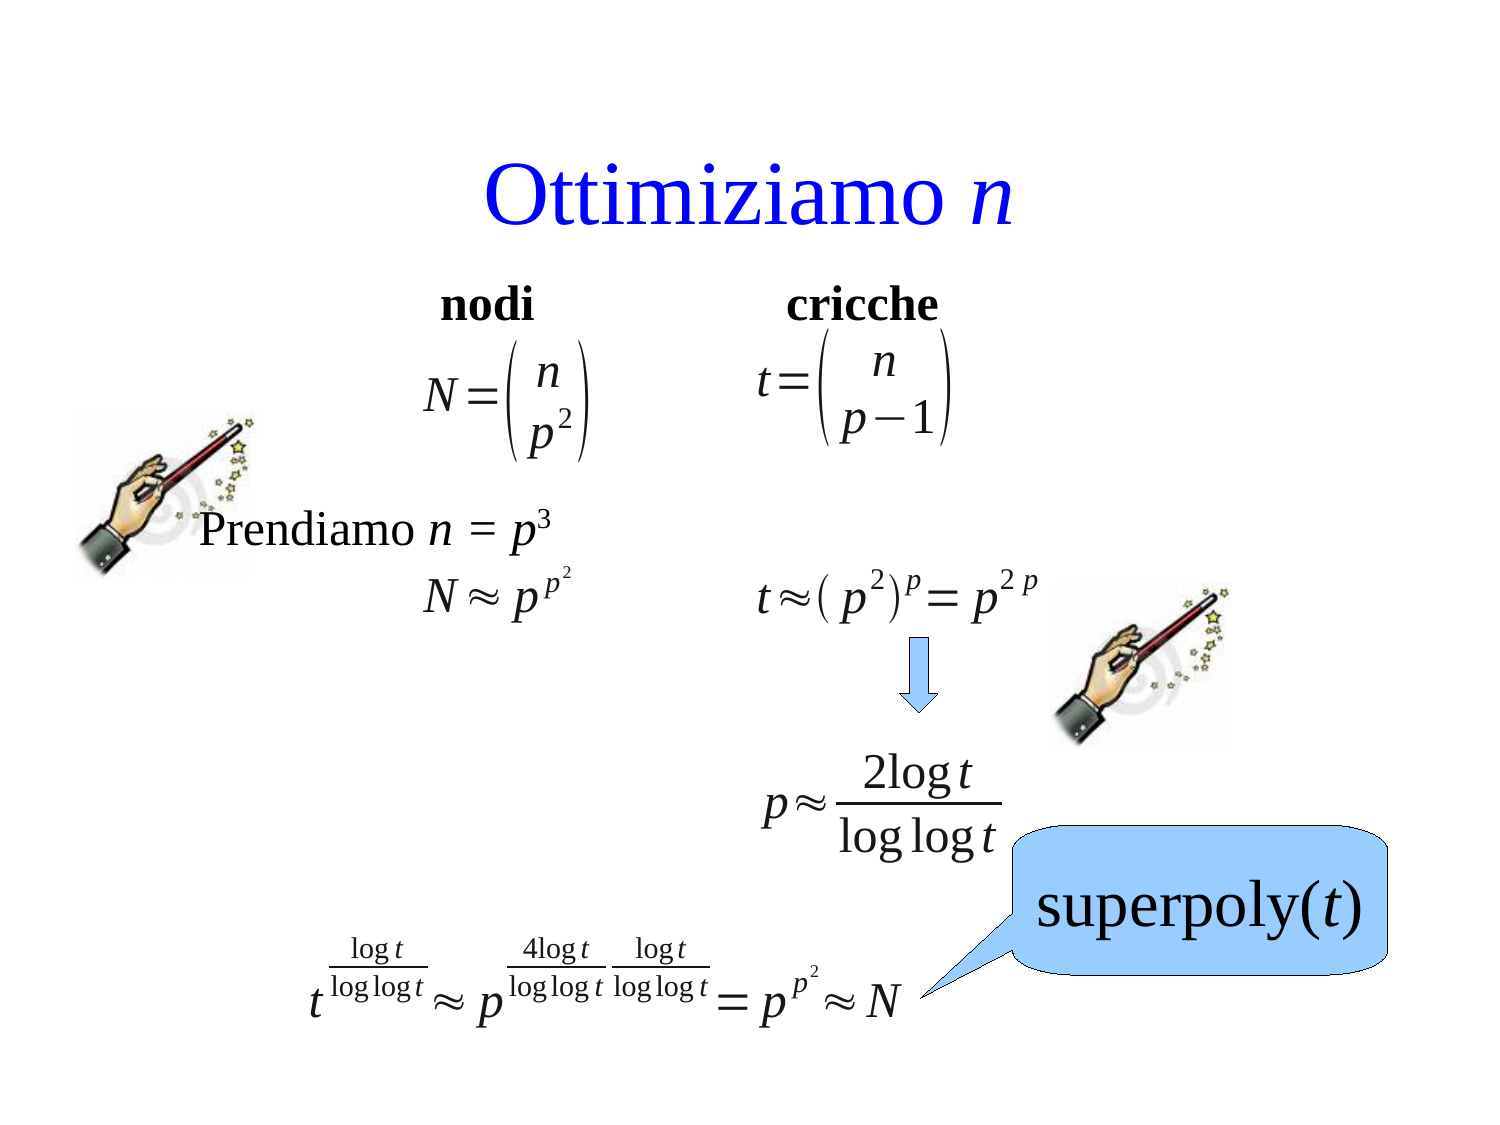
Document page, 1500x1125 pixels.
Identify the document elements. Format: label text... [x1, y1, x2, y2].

text_box [899, 637, 938, 713]
chart [302, 932, 906, 1029]
text_box nodi [375, 262, 601, 338]
text_box superpoly(t) [920, 825, 1388, 999]
picture [75, 412, 257, 580]
text_box Prendiamo n = p3 [150, 487, 601, 563]
title Ottimiziamo n [112, 107, 1387, 280]
chart [750, 744, 1011, 863]
chart [412, 338, 598, 466]
text_box cricche [750, 262, 976, 338]
chart [750, 338, 960, 451]
chart [412, 562, 577, 624]
chart [750, 562, 1045, 627]
picture [1050, 582, 1232, 751]
